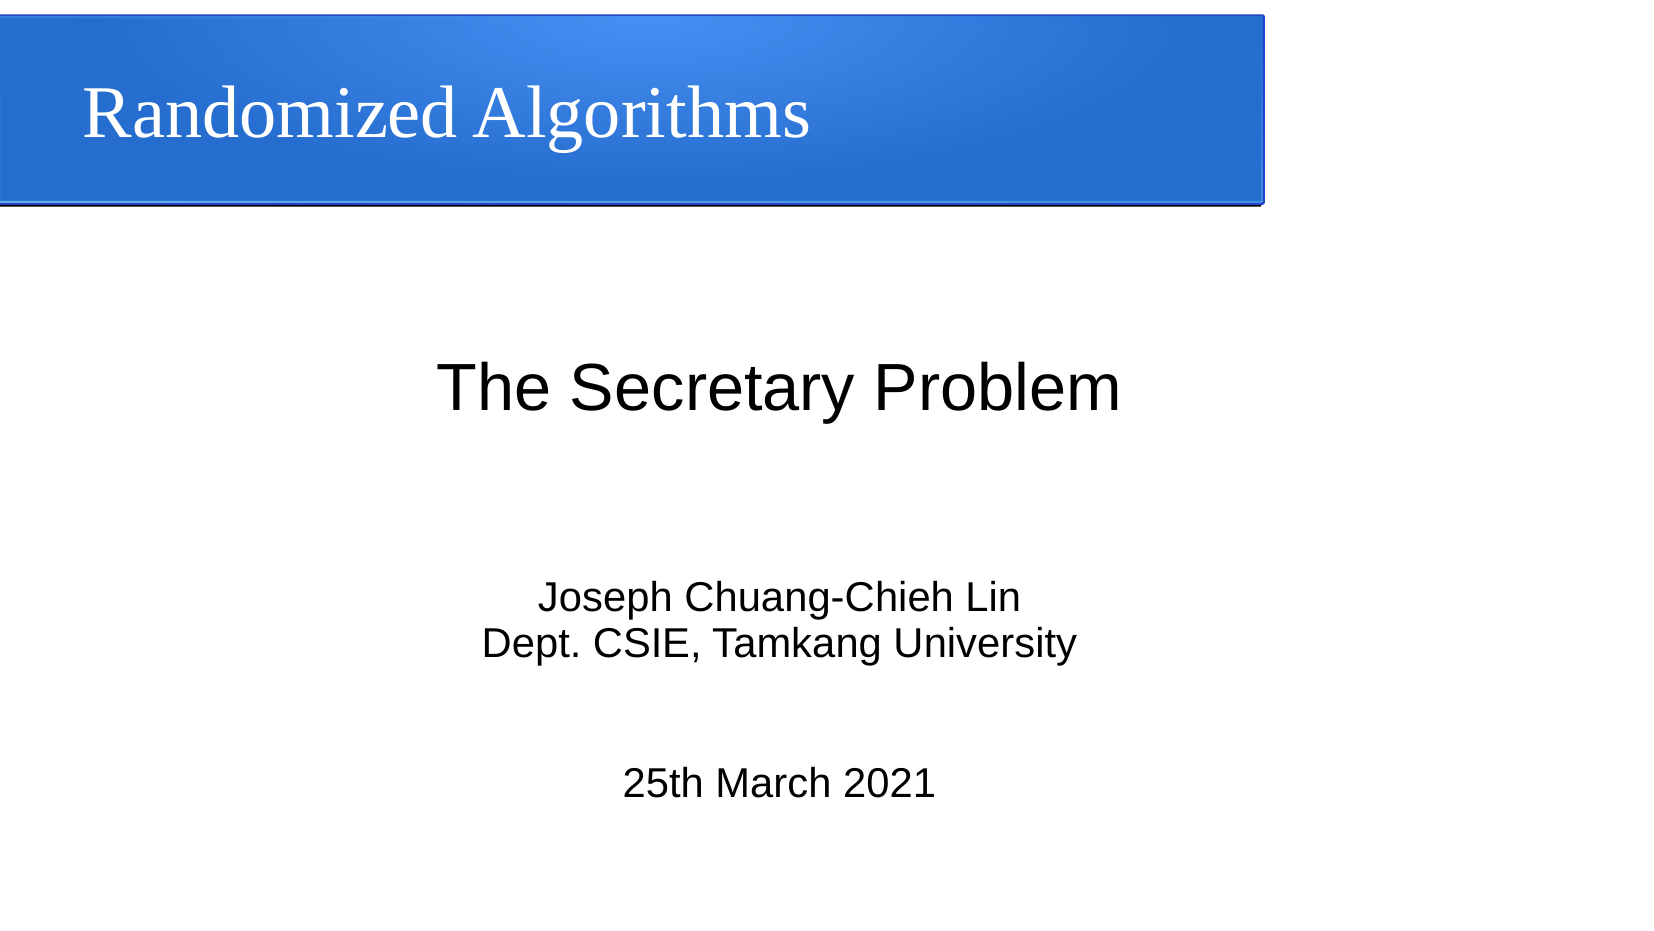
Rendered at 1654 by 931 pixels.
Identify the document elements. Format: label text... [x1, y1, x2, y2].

title Randomized Algorithms [82, 35, 1235, 189]
subtitle The Secretary Problem Joseph Chuang-Chieh Lin Dept. CSIE, Tamkang University 25th March 2021 [35, 236, 1524, 845]
